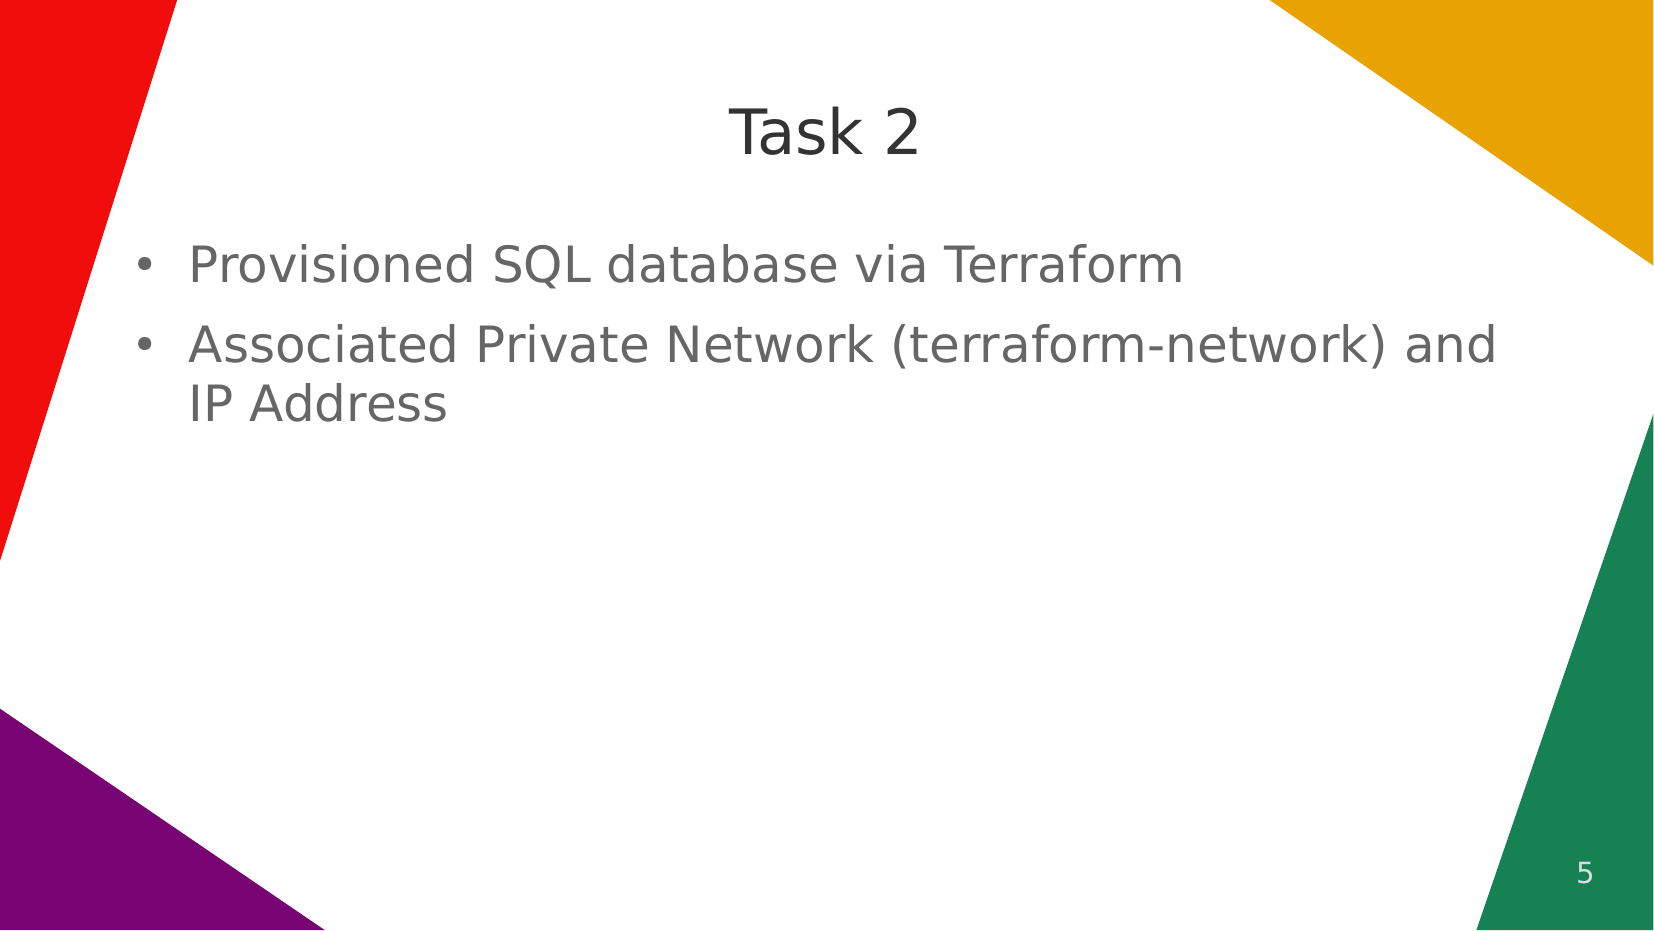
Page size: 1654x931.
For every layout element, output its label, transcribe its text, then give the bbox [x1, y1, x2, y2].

list Provisioned SQL database via Terraform Associated Private Network (terraform-network) and IP Address [118, 236, 1536, 827]
title Task 2 [118, 59, 1536, 207]
